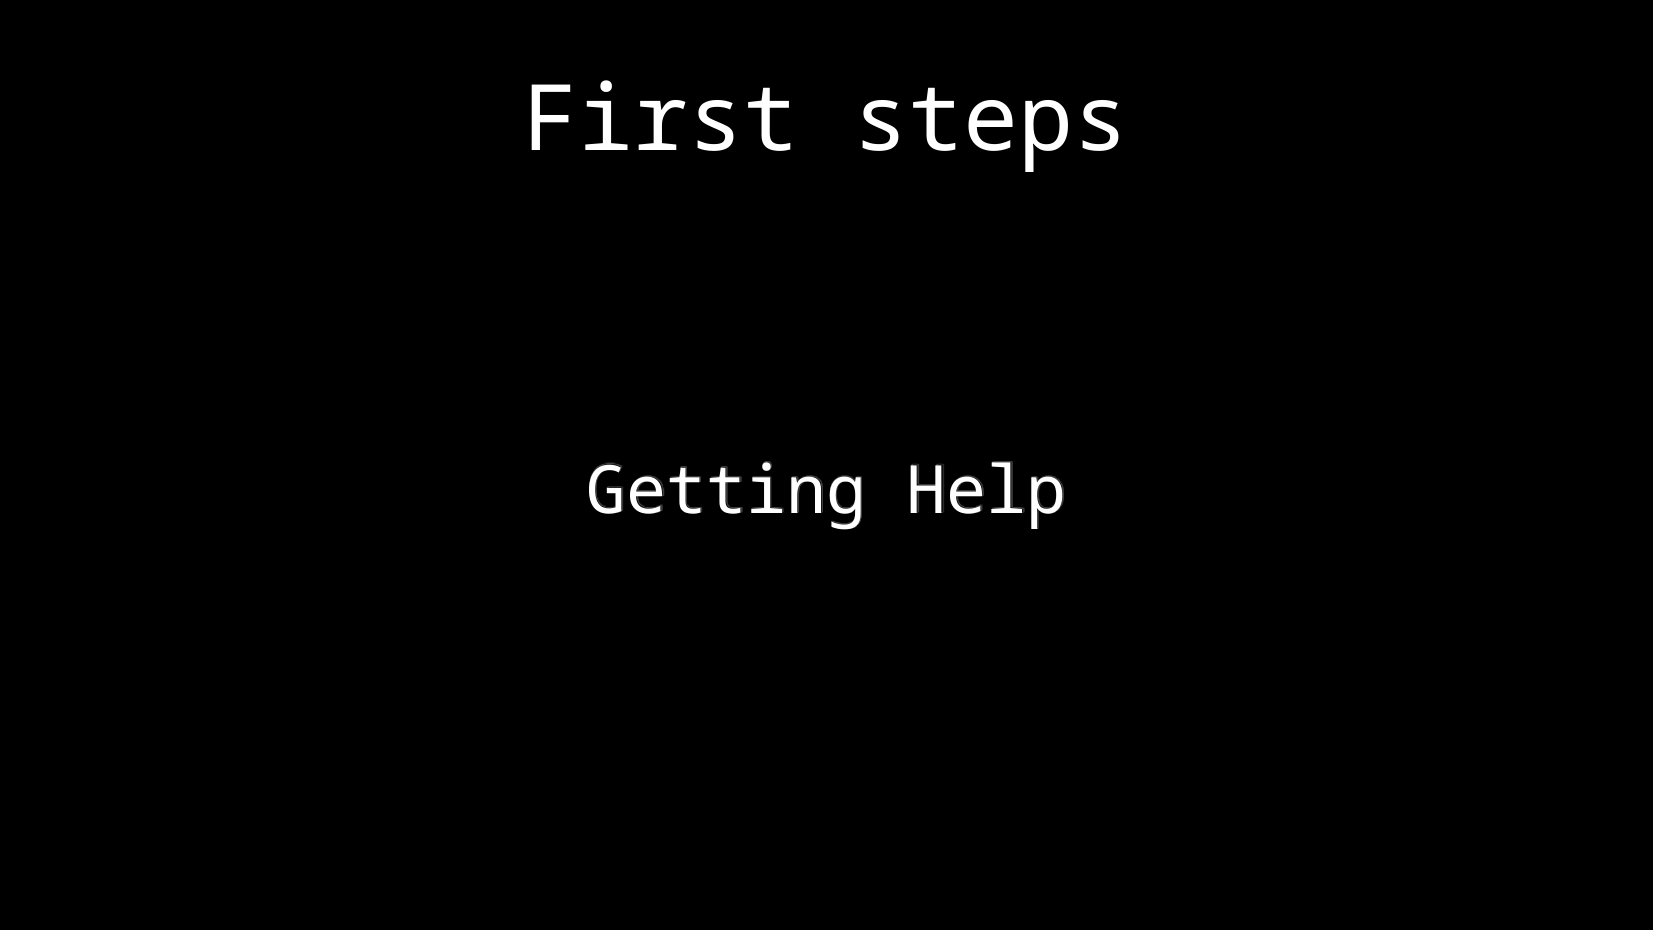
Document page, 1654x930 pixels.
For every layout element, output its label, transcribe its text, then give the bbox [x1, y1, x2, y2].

title First steps [82, 37, 1571, 193]
subtitle Getting Help [82, 217, 1571, 757]
